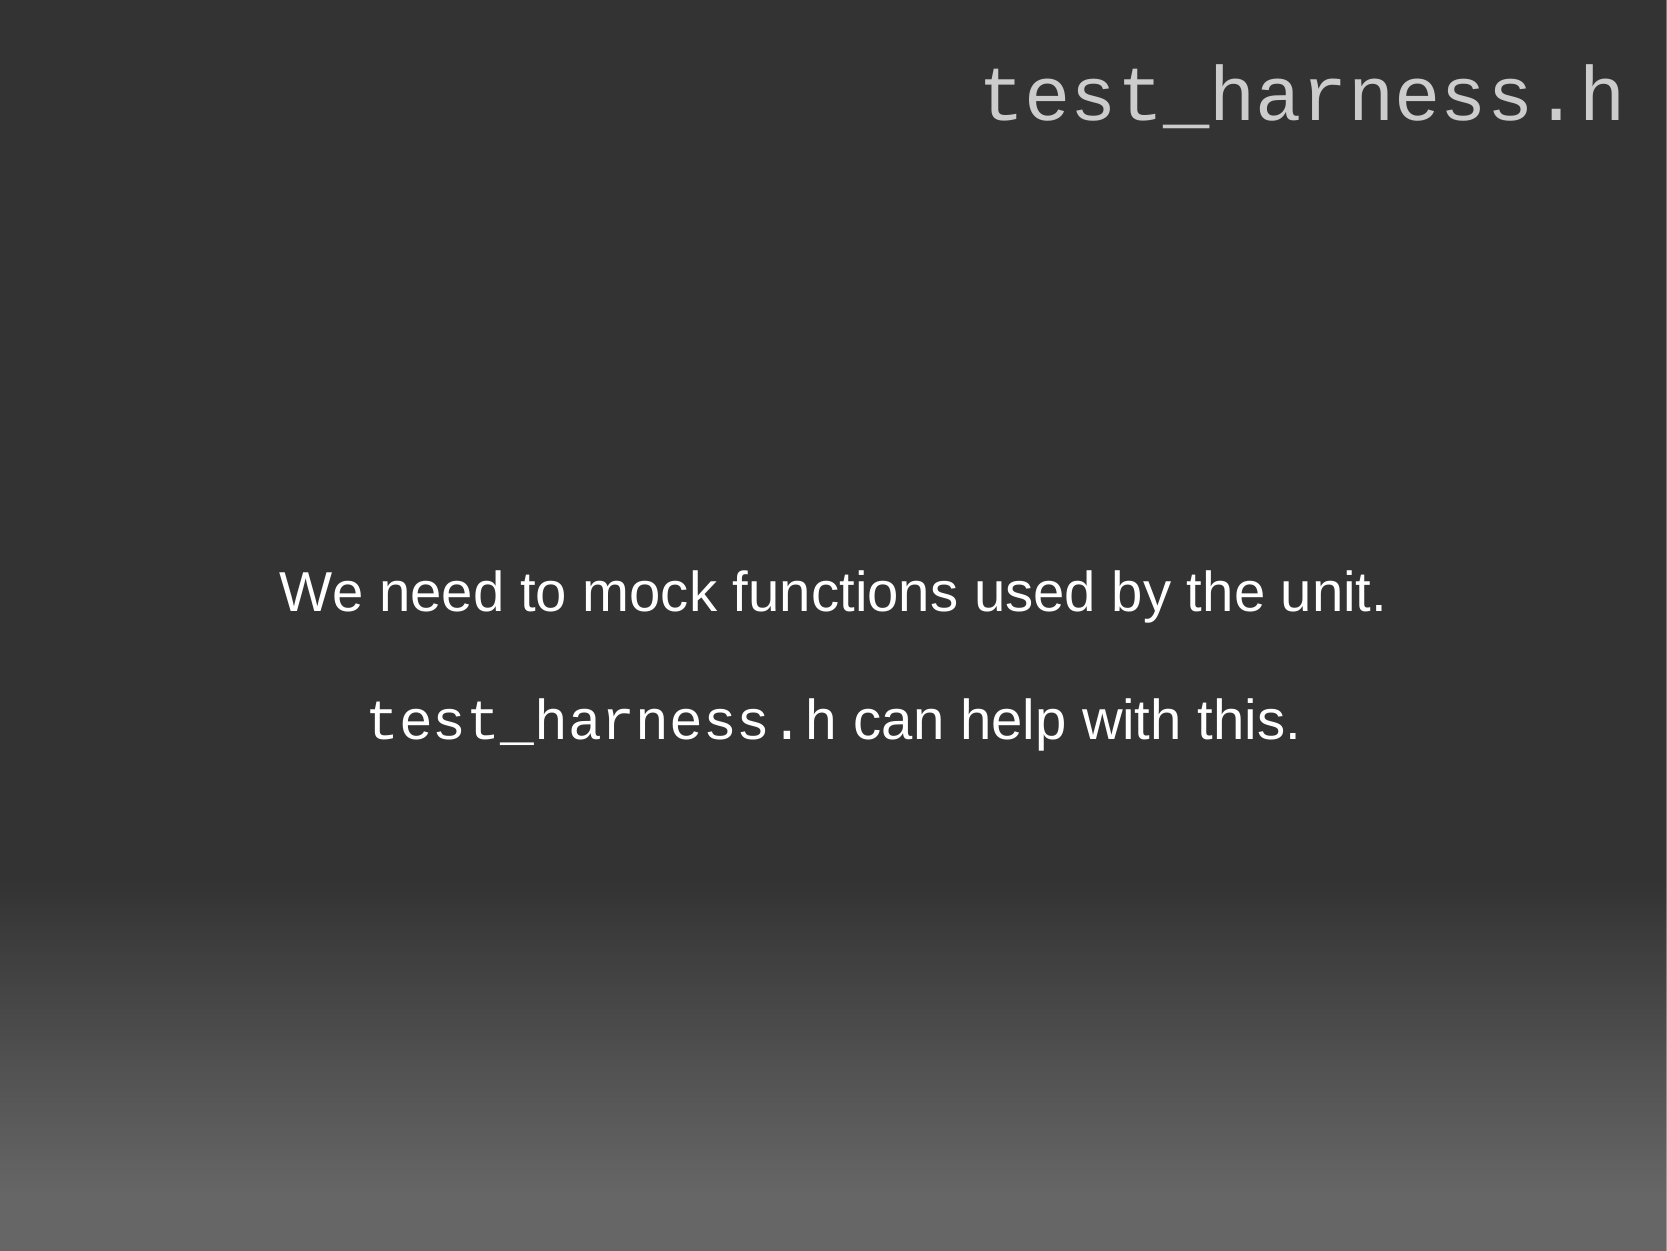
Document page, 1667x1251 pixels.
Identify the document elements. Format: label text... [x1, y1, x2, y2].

title test_harness.h [40, 50, 1627, 201]
picture [0, 0, 1667, 1251]
list We need to mock functions used by the unit. test_harness.h can help with this. [40, 300, 1627, 1201]
